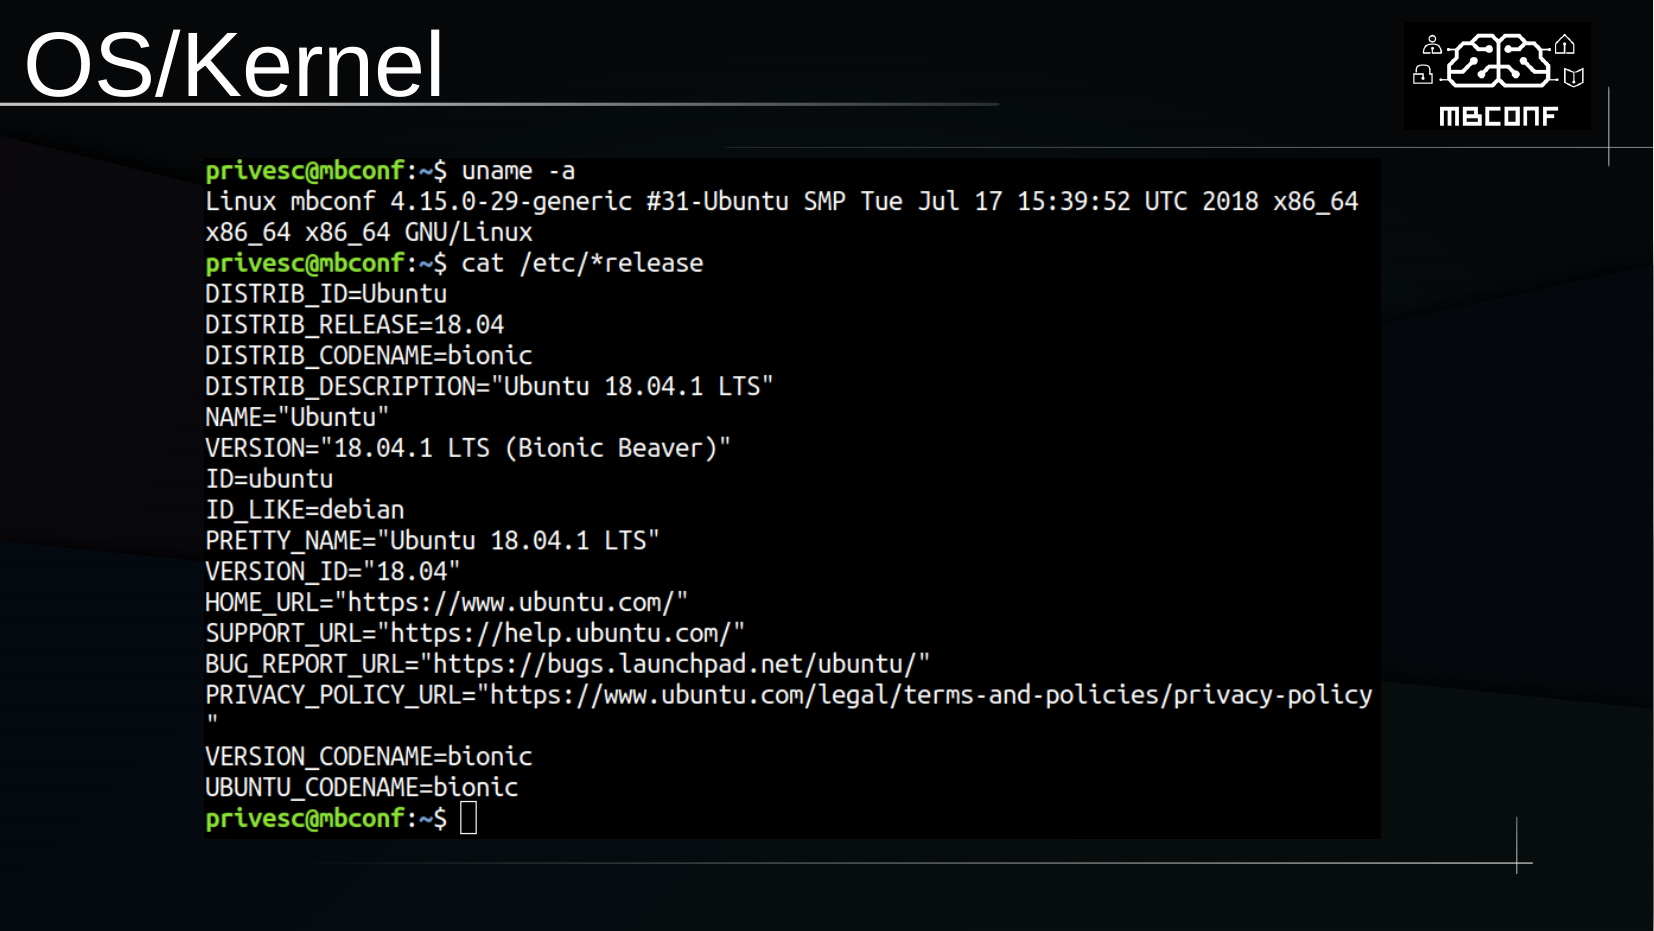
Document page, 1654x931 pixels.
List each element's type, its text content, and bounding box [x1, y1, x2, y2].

picture [0, 0, 1654, 931]
title OS/Kernel [23, 11, 1589, 119]
